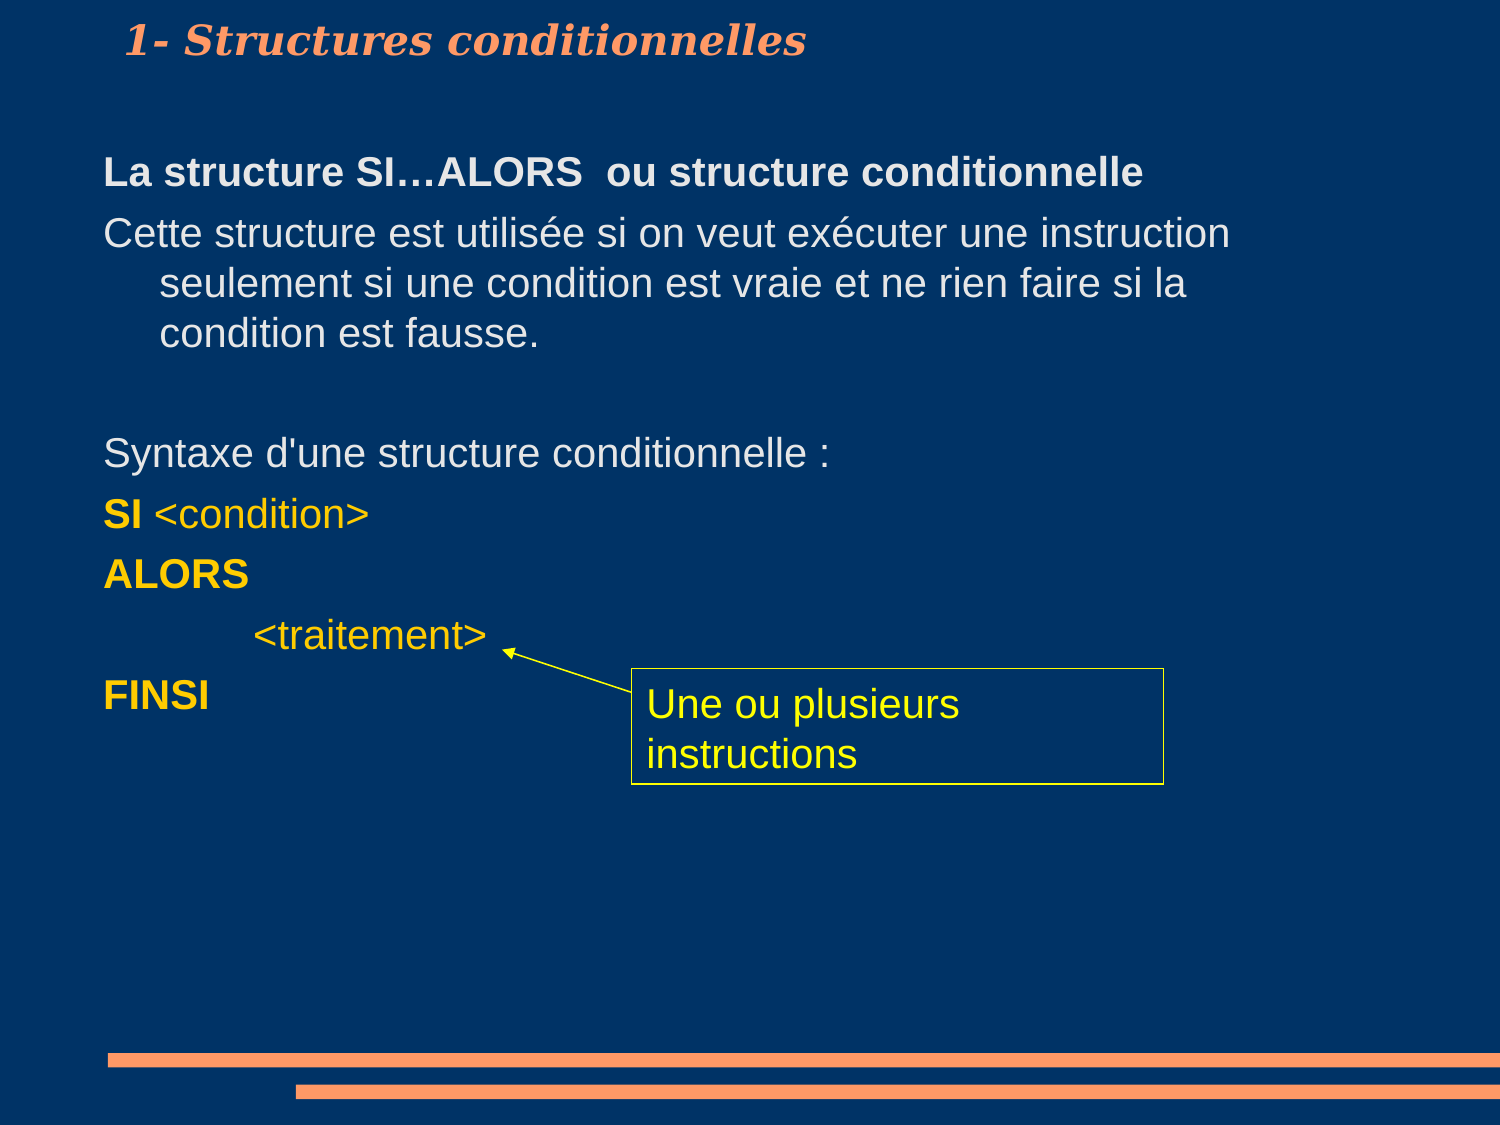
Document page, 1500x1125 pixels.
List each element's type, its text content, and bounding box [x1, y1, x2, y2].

text_box Une ou plusieurs instructions [631, 668, 1164, 785]
list La structure SI…ALORS ou structure conditionnelle Cette structure est utilisée si on veut exécuter une instruction seulement si une condition est vraie et ne rien faire si la condition est fausse. Syntaxe d'une structure conditionnelle : SI <condition> ALORS <traitement> FINSI [88, 137, 1353, 813]
title 1- Structures conditionnelles [88, 0, 1364, 79]
